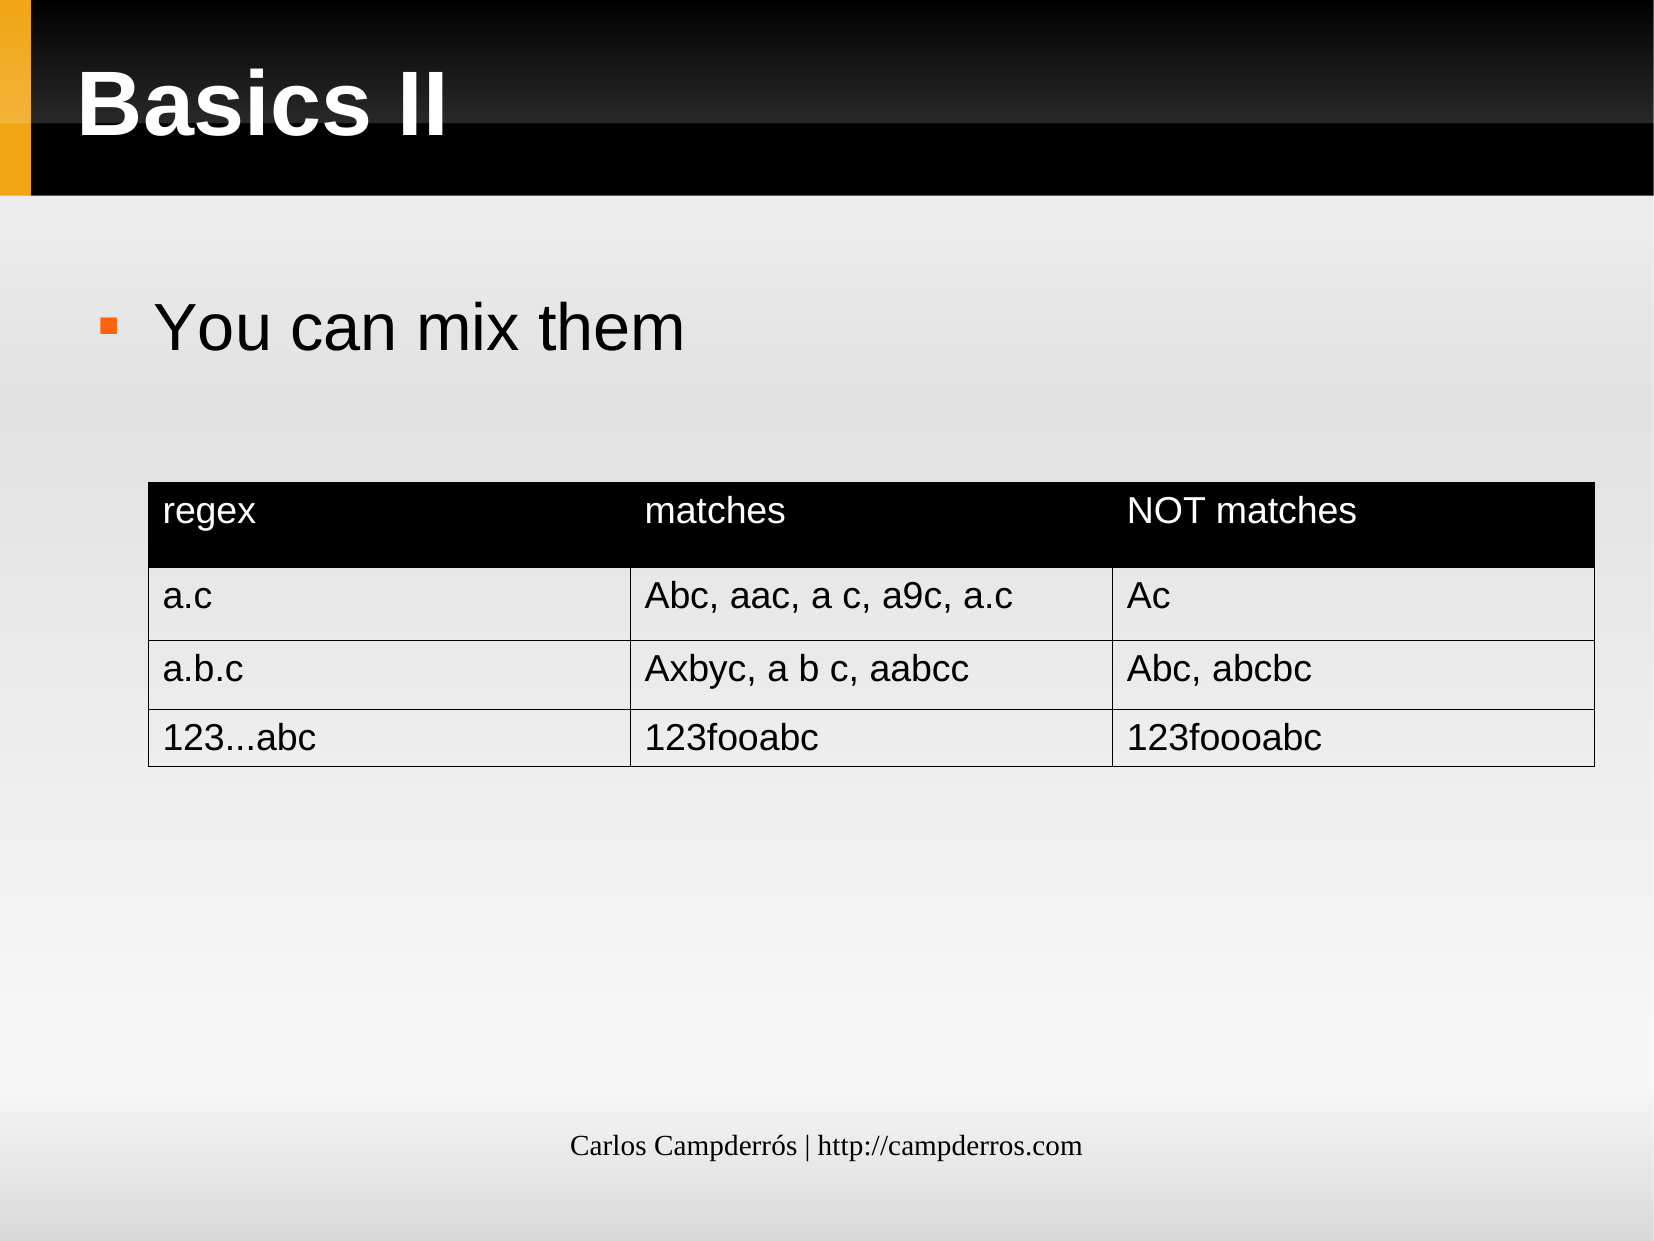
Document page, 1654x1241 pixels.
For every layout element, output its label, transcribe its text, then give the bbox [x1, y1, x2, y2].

table_cell a.b.c [149, 641, 630, 709]
table_cell Abc, aac, a c, a9c, a.c [631, 568, 1112, 640]
table_cell 123fooabc [631, 710, 1112, 766]
table_header matches [631, 483, 1112, 567]
table_cell a.c [149, 568, 630, 640]
table_cell 123...abc [149, 710, 630, 766]
table_header regex [149, 483, 630, 567]
table_cell Abc, abcbc [1113, 641, 1594, 709]
table_cell Axbyc, a b c, aabcc [631, 641, 1112, 709]
list You can mix them [82, 290, 1571, 1094]
table_cell 123foooabc [1113, 710, 1594, 766]
table_header NOT matches [1113, 483, 1594, 567]
picture [0, 0, 1654, 1241]
title Basics II [76, 7, 1565, 200]
table_cell Ac [1113, 568, 1594, 640]
